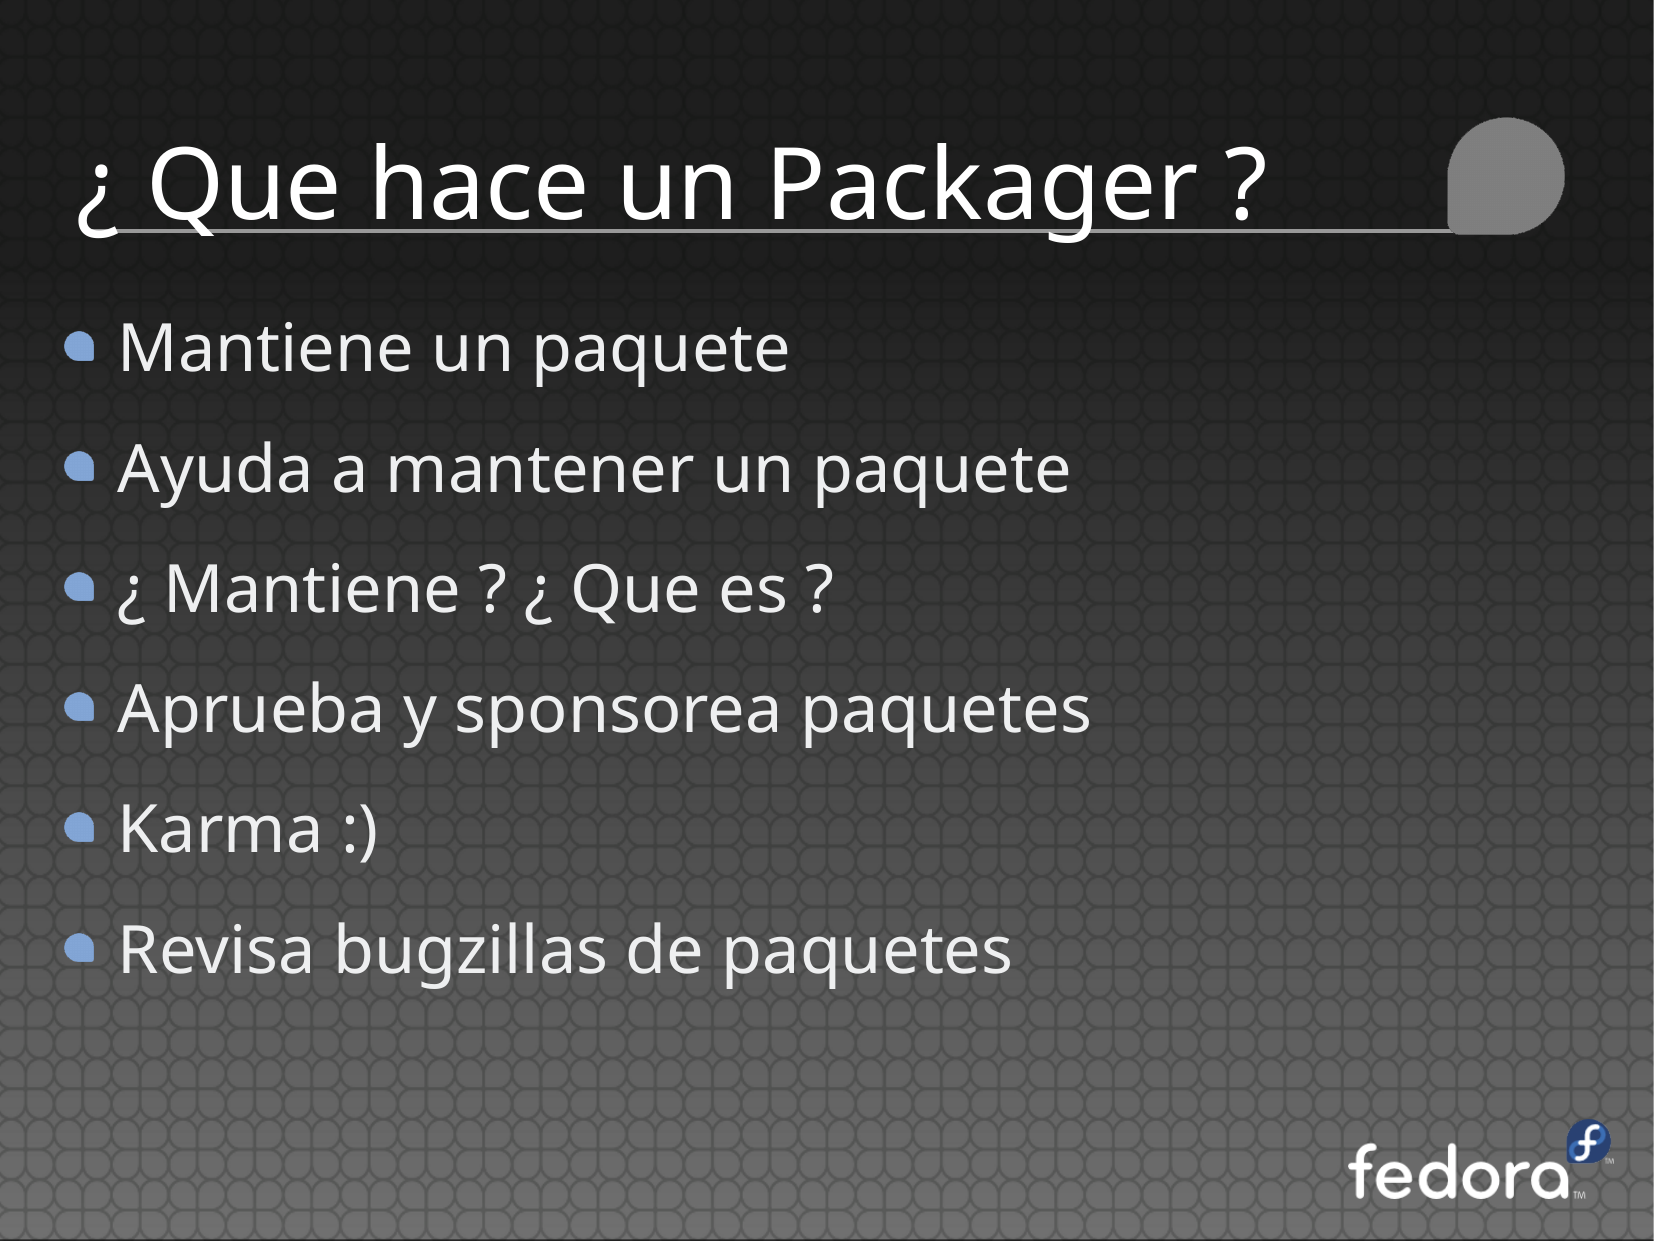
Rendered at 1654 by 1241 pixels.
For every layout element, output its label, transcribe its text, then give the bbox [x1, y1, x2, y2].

title ¿ Que hace un Packager ? [76, 112, 1566, 249]
picture [0, 0, 1654, 1241]
list Mantiene un paquete Ayuda a mantener un paquete ¿ Mantiene ? ¿ Que es ? Aprueba y sponsorea paquetes Karma :) Revisa bugzillas de paquetes [46, 300, 1536, 1105]
